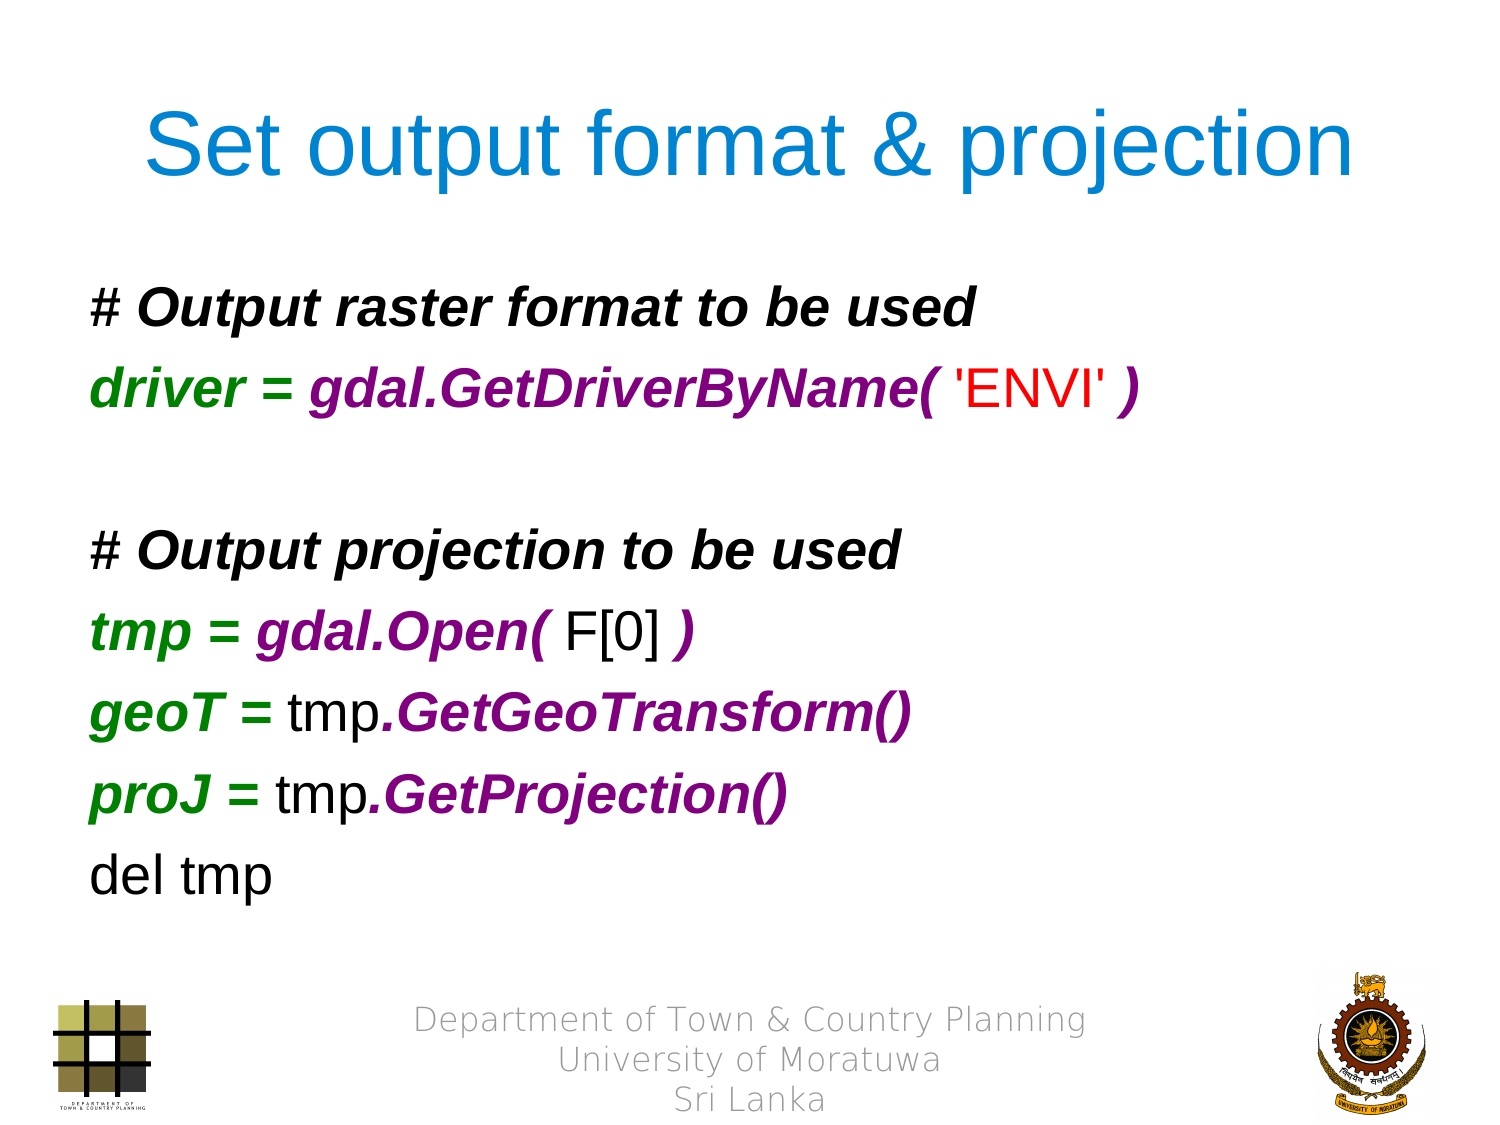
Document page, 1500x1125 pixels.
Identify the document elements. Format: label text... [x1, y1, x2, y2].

picture [1312, 966, 1435, 1125]
picture [53, 1000, 151, 1110]
title Set output format & projection [75, 45, 1426, 233]
list # Output raster format to be used driver = gdal.GetDriverByName( 'ENVI' ) # Output projection to be used tmp = gdal.Open( F[0] ) geoT = tmp.GetGeoTransform() proJ = tmp.GetProjection() del tmp [75, 262, 1426, 916]
